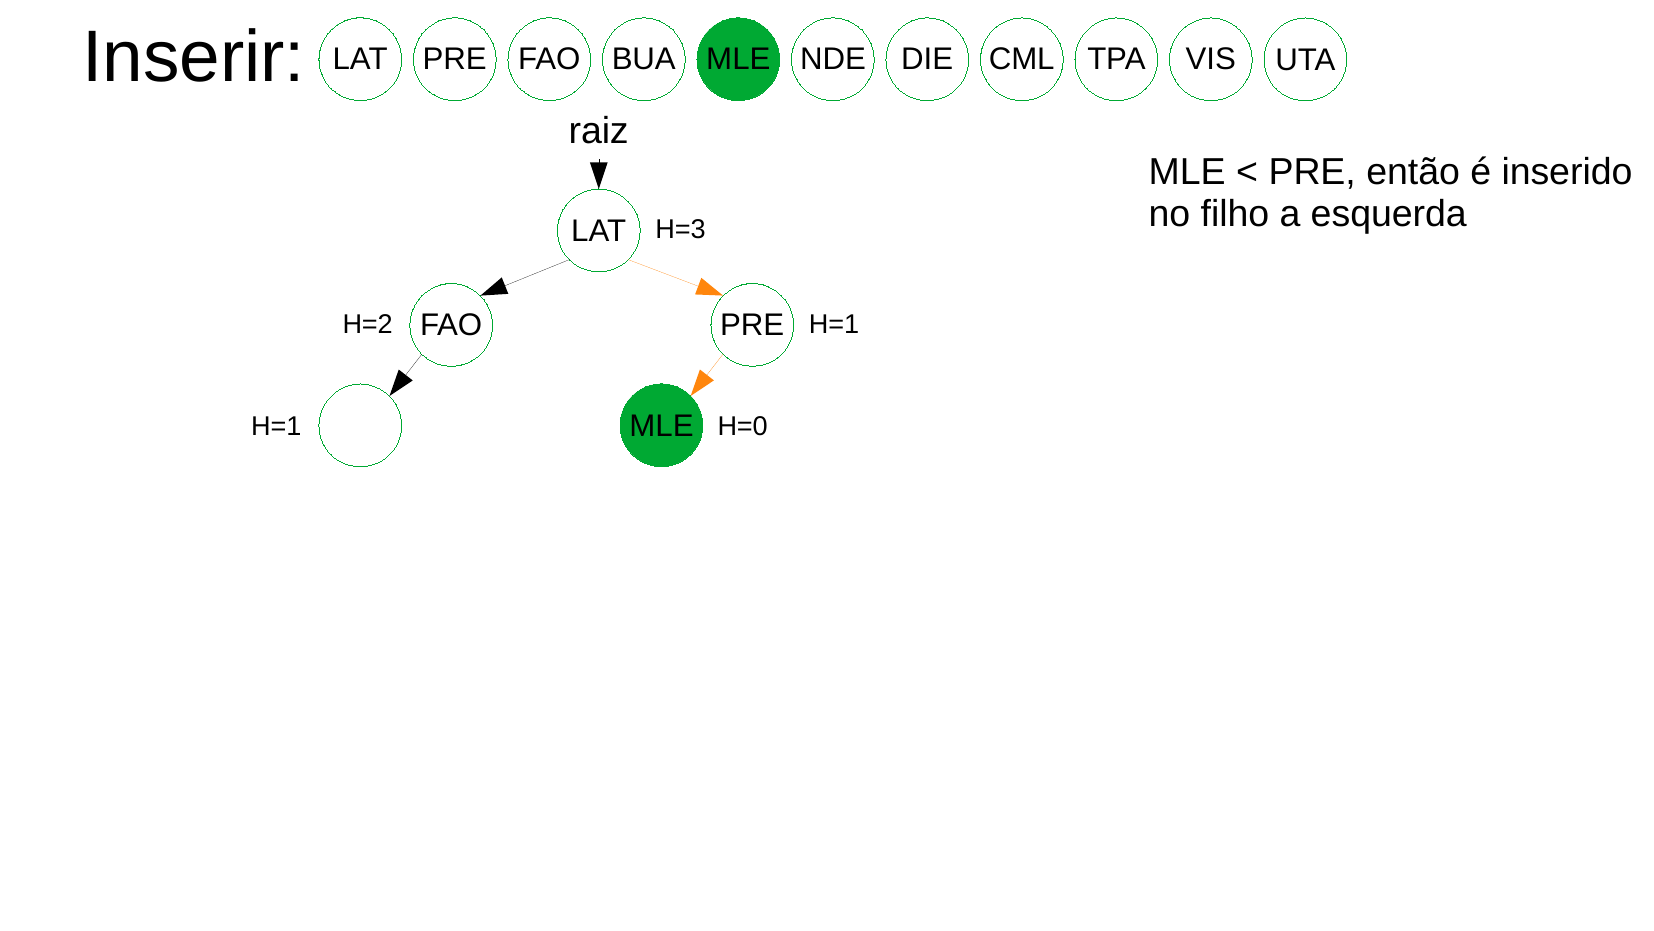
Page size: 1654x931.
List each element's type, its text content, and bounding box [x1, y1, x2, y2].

text_box raiz [553, 102, 644, 160]
text_box LAT [318, 17, 402, 101]
text_box MLE < PRE, então é inserido no filho a esquerda [1133, 142, 1648, 242]
text_box MLE [620, 383, 702, 467]
text_box MLE [696, 17, 780, 101]
title Inserir: [82, 0, 319, 134]
text_box H=1 [794, 301, 875, 347]
text_box BUA [602, 17, 686, 101]
text_box UTA [1264, 17, 1347, 101]
text_box FAO [507, 17, 591, 101]
text_box H=3 [640, 206, 721, 252]
text_box TPA [1074, 17, 1158, 101]
text_box NDE [791, 17, 875, 101]
text_box H=0 [702, 403, 783, 449]
text_box LAT [557, 189, 640, 272]
text_box VIS [1169, 17, 1253, 101]
text_box FAO [409, 283, 493, 367]
text_box PRE [710, 283, 794, 367]
text_box H=1 [236, 403, 317, 449]
text_box H=2 [327, 301, 408, 347]
text_box DIE [885, 17, 969, 101]
text_box BUA [318, 383, 402, 467]
text_box PRE [413, 17, 497, 101]
text_box CML [980, 17, 1064, 101]
